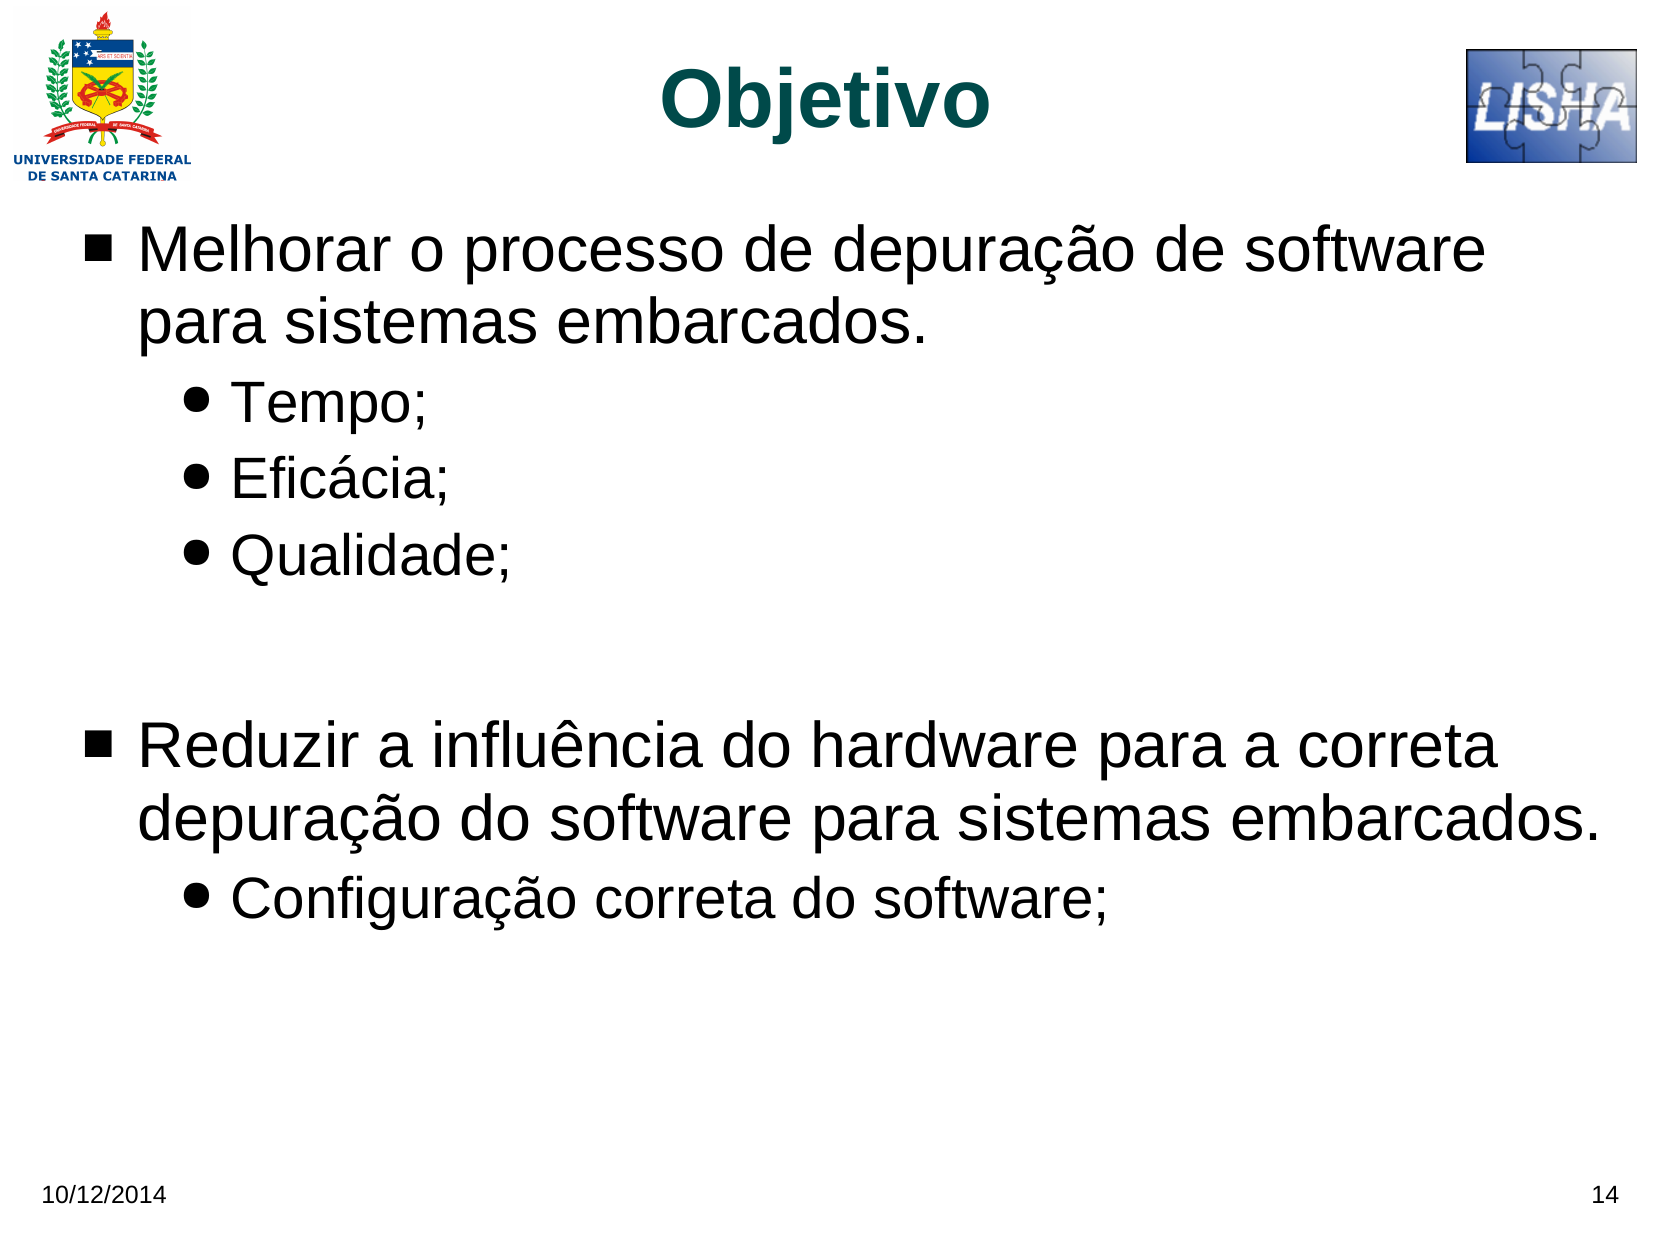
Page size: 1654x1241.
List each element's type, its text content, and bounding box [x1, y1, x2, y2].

list Melhorar o processo de depuração de software para sistemas embarcados. Tempo; Eficácia; Qualidade; Reduzir a influência do hardware para a correta depuração do software para sistemas embarcados. Configuração correta do software; [37, 213, 1613, 1151]
picture [13, 6, 191, 181]
title Objetivo [190, 27, 1461, 184]
picture [1466, 49, 1637, 163]
